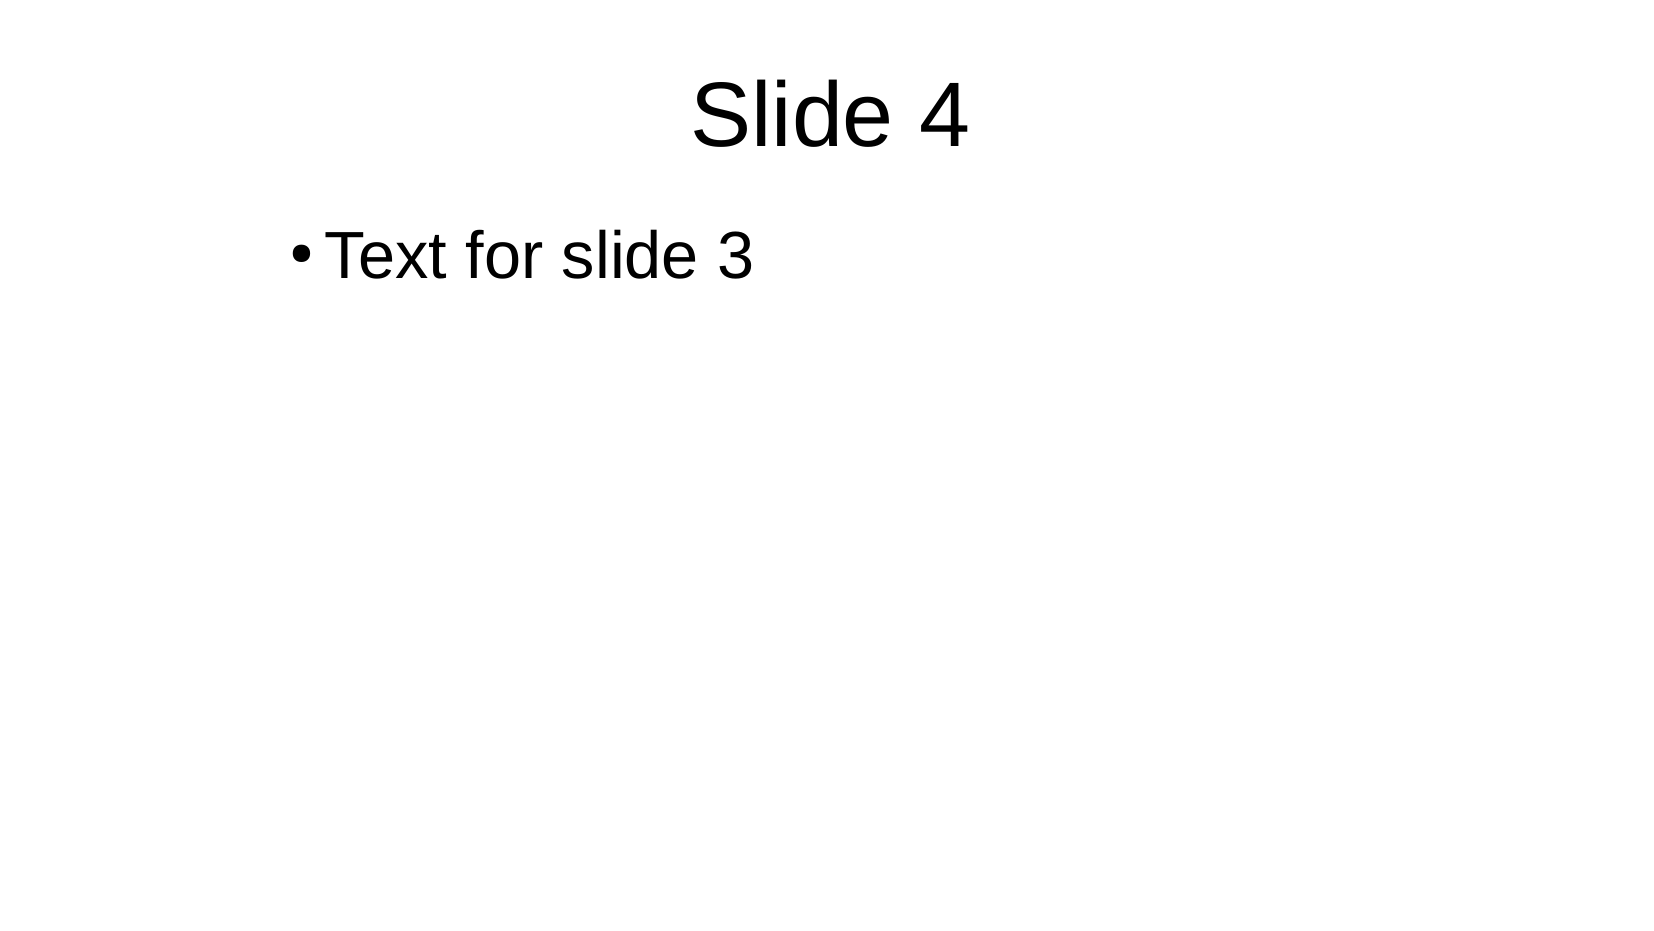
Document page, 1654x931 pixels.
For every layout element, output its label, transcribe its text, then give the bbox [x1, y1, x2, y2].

title Slide 4 [289, 37, 1372, 193]
list Text for slide 3 [289, 217, 1372, 817]
